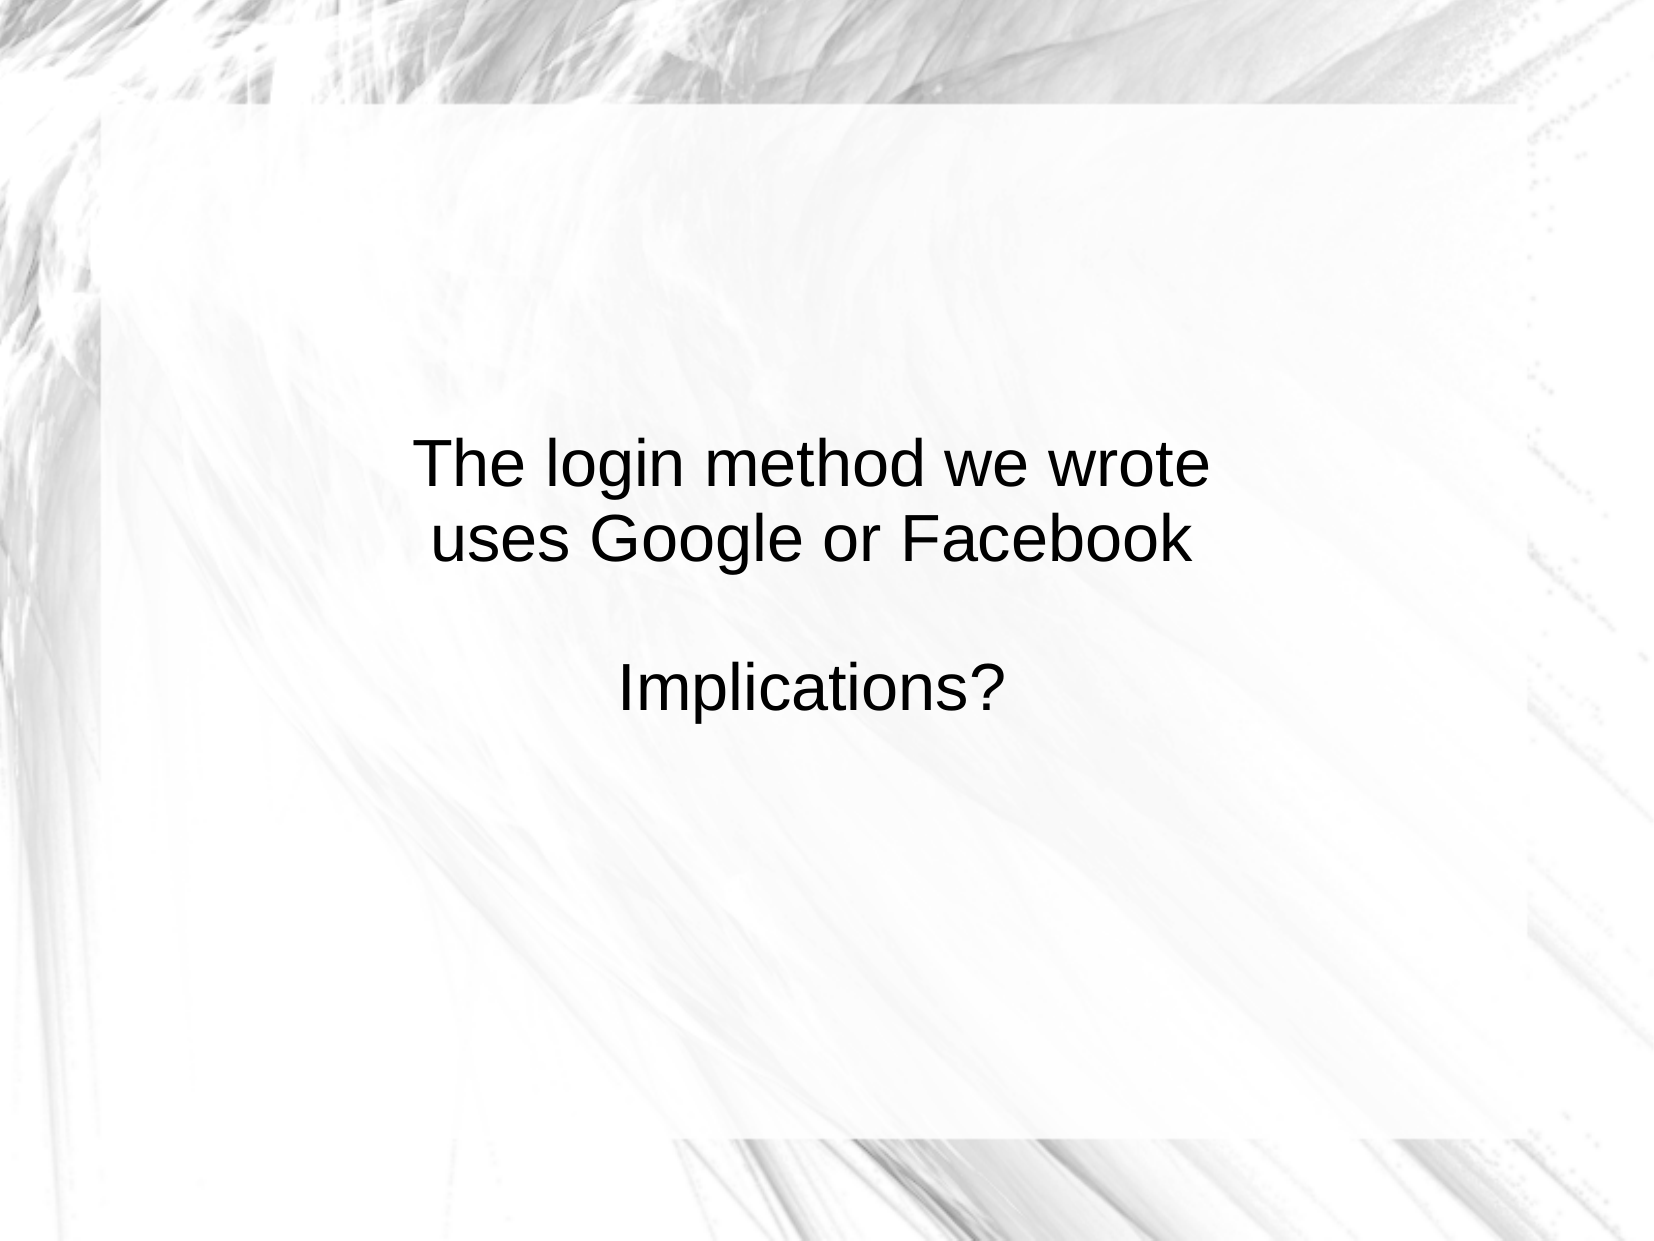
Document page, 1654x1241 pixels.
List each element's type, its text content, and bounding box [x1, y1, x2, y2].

subtitle The login method we wrote uses Google or Facebook Implications? [118, 112, 1506, 1039]
picture [0, 0, 1654, 1241]
